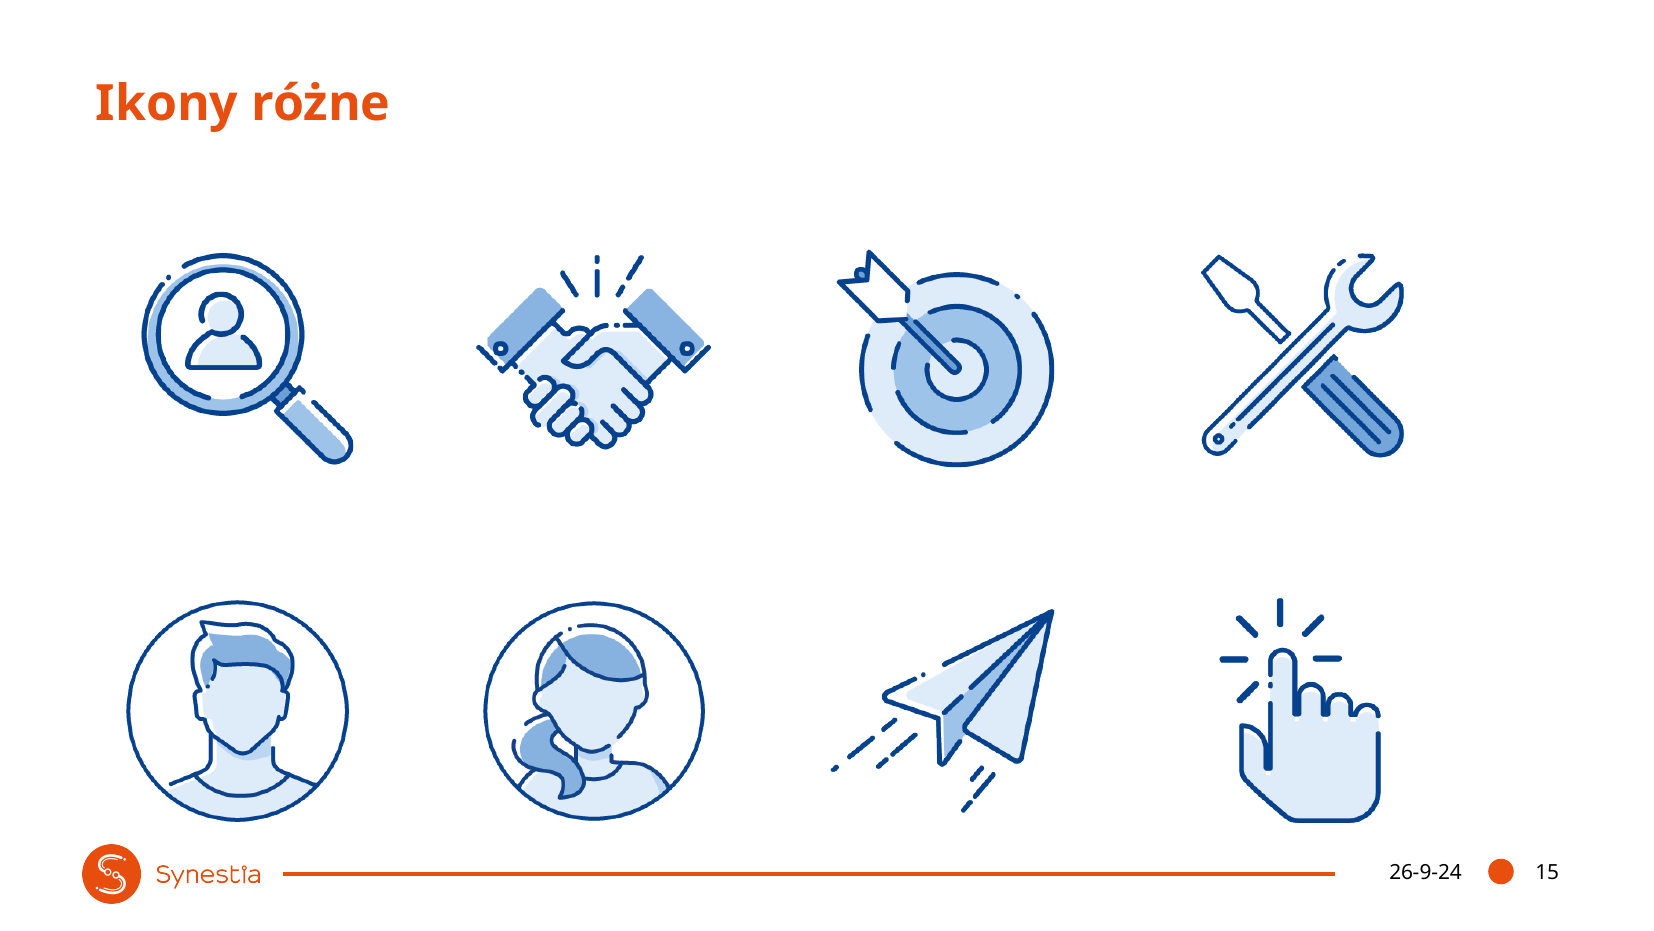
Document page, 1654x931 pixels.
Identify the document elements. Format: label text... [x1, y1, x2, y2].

title Ikony różne [82, 37, 1571, 166]
picture [470, 236, 714, 480]
picture [121, 595, 353, 826]
picture [1184, 595, 1416, 826]
picture [478, 596, 709, 826]
picture [82, 844, 260, 904]
picture [826, 595, 1058, 826]
picture [1192, 245, 1412, 465]
picture [127, 239, 367, 479]
picture [832, 245, 1058, 471]
